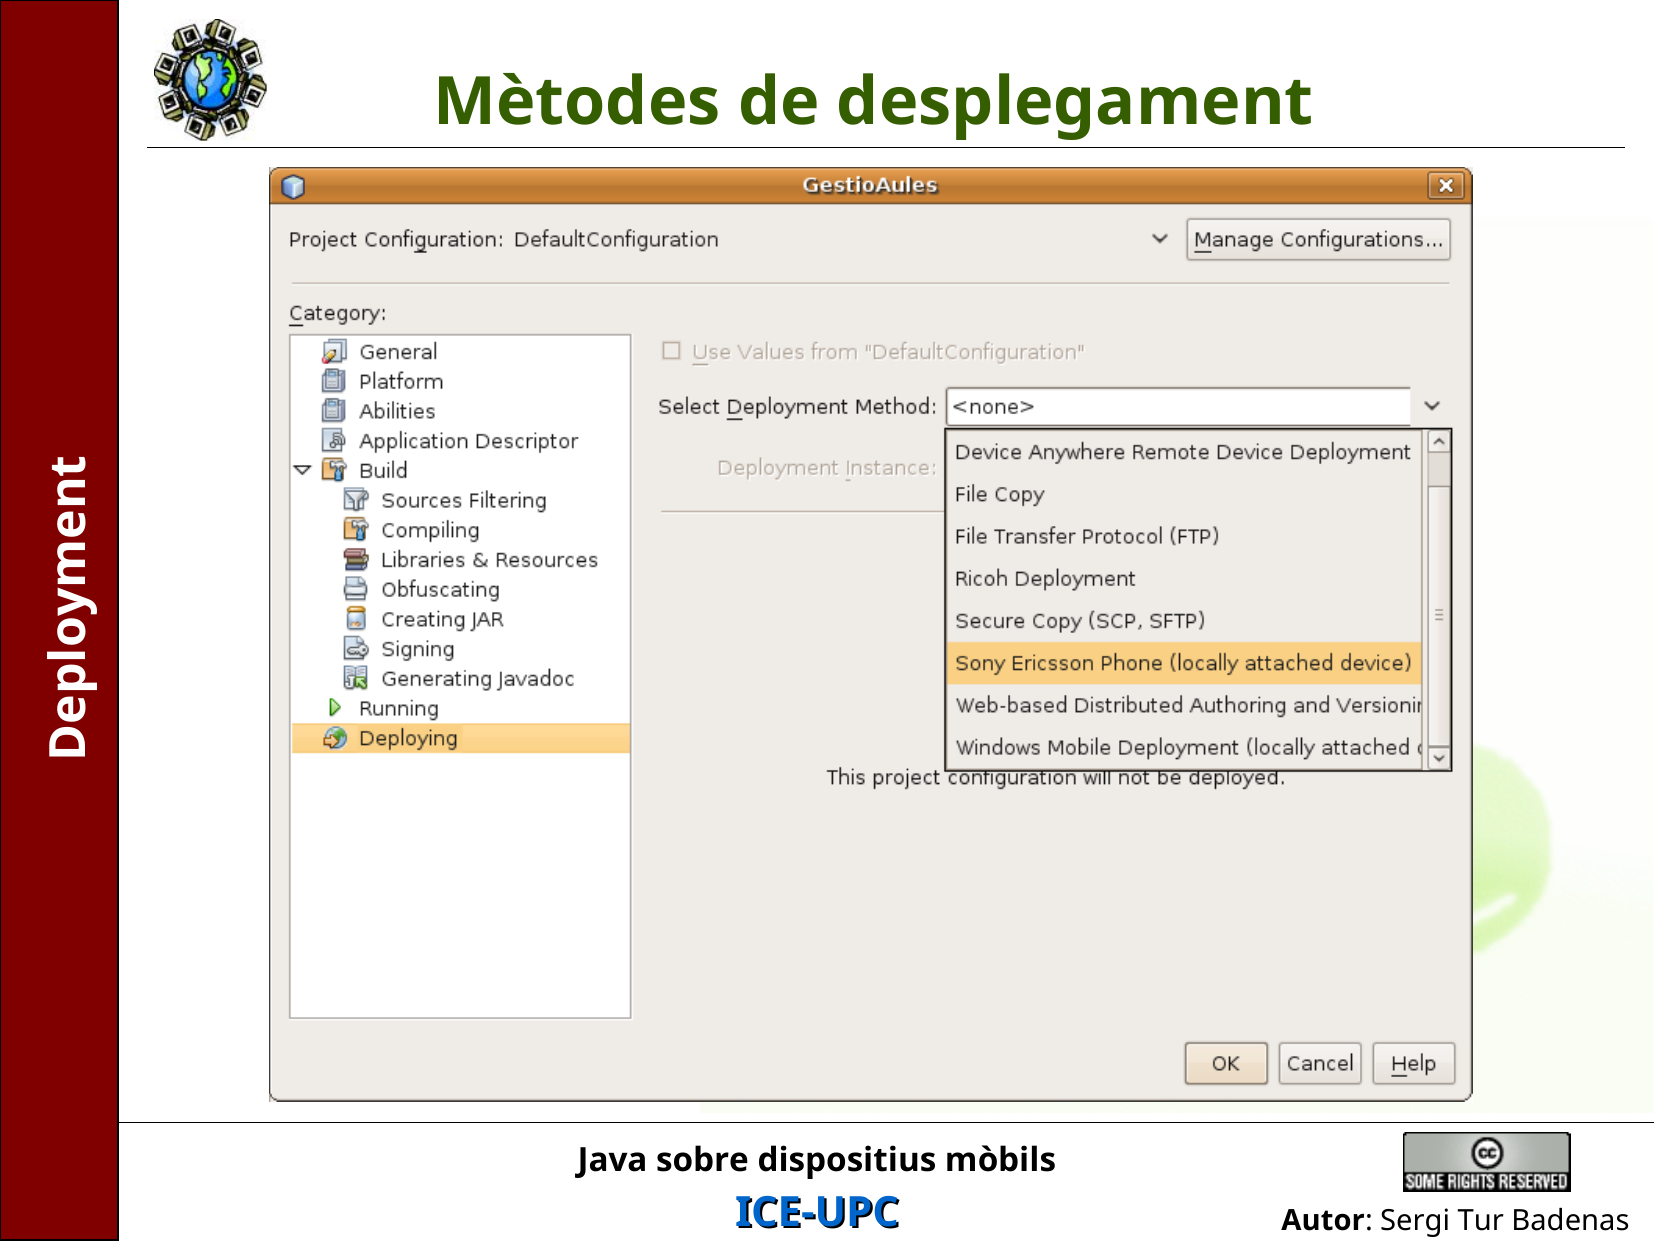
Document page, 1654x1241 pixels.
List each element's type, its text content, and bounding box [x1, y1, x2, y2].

picture [154, 19, 268, 56]
picture [1403, 1132, 1571, 1192]
picture [269, 167, 1654, 1113]
title Mètodes de desplegament [129, 56, 1619, 141]
